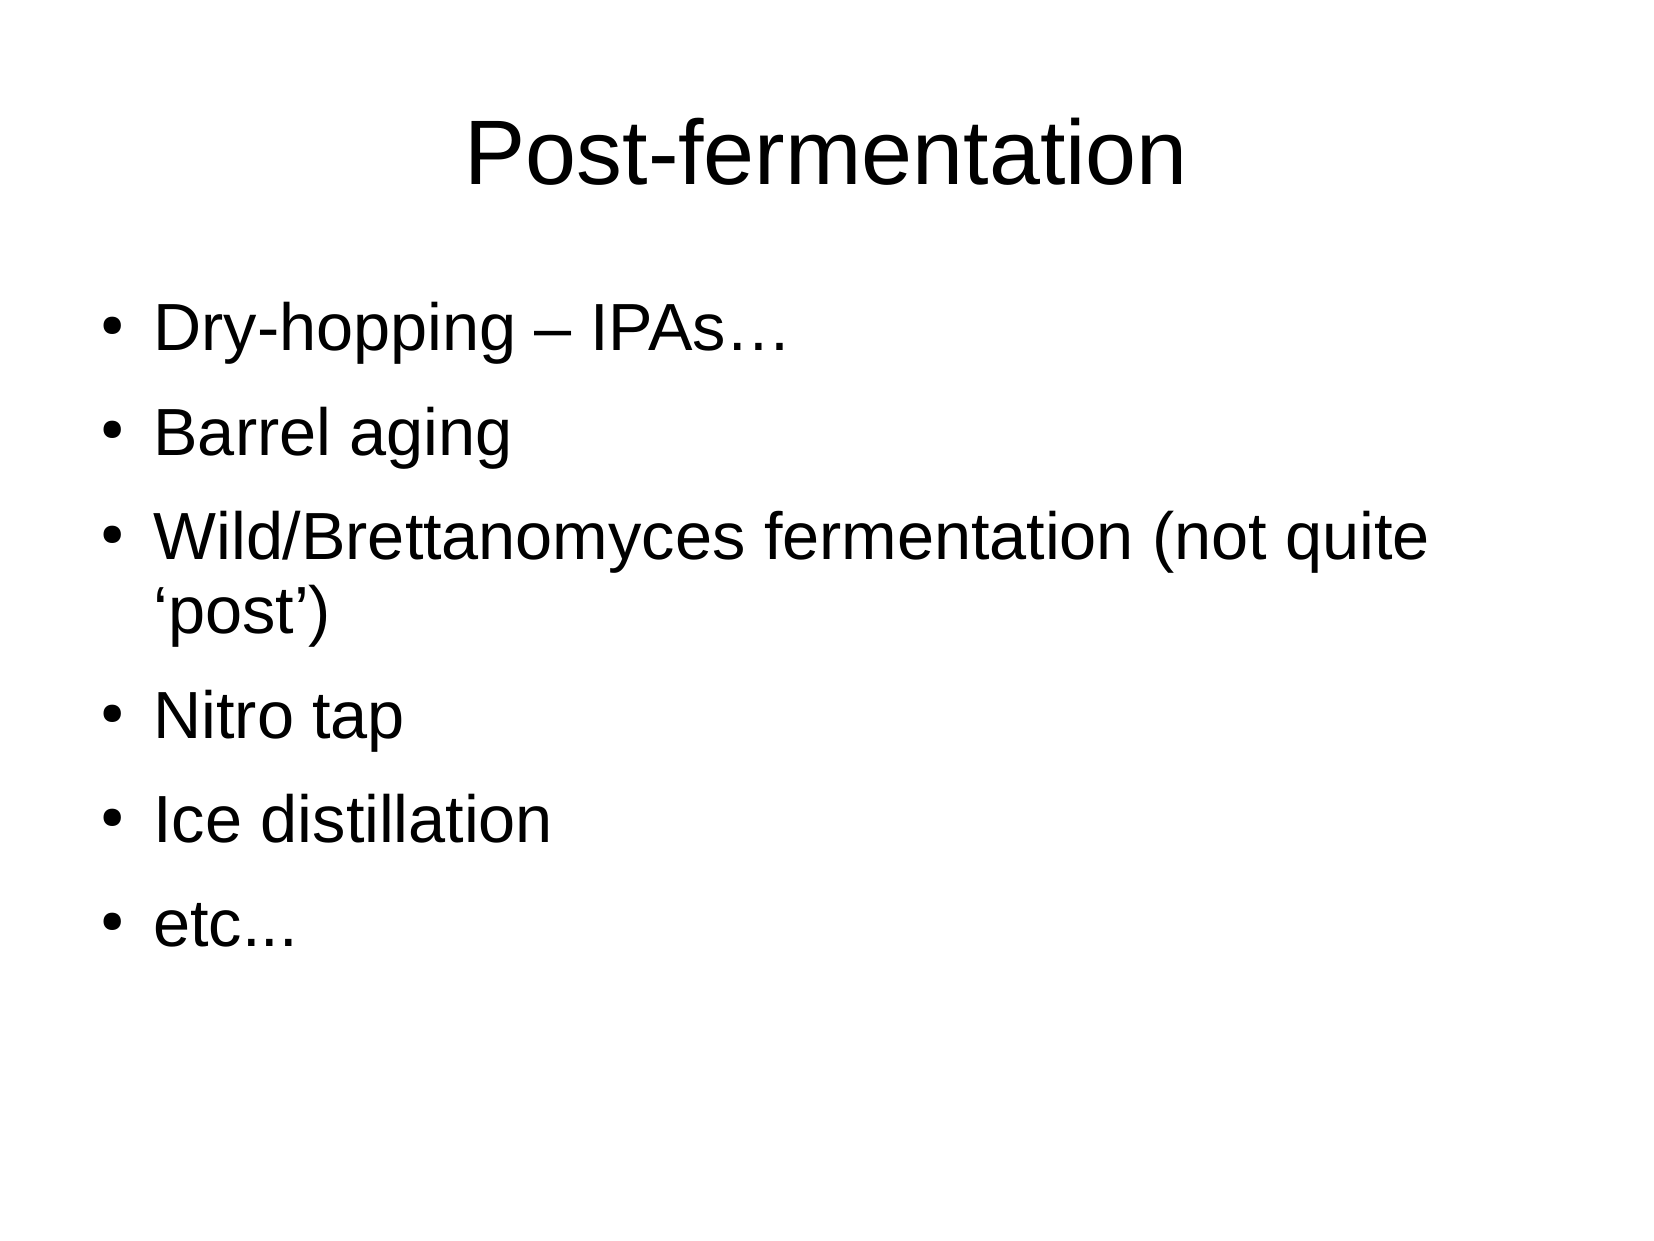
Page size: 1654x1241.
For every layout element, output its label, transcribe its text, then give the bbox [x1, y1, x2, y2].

list Dry-hopping – IPAs… Barrel aging Wild/Brettanomyces fermentation (not quite ‘post’) Nitro tap Ice distillation etc... [82, 290, 1571, 1010]
title Post-fermentation [82, 49, 1571, 257]
